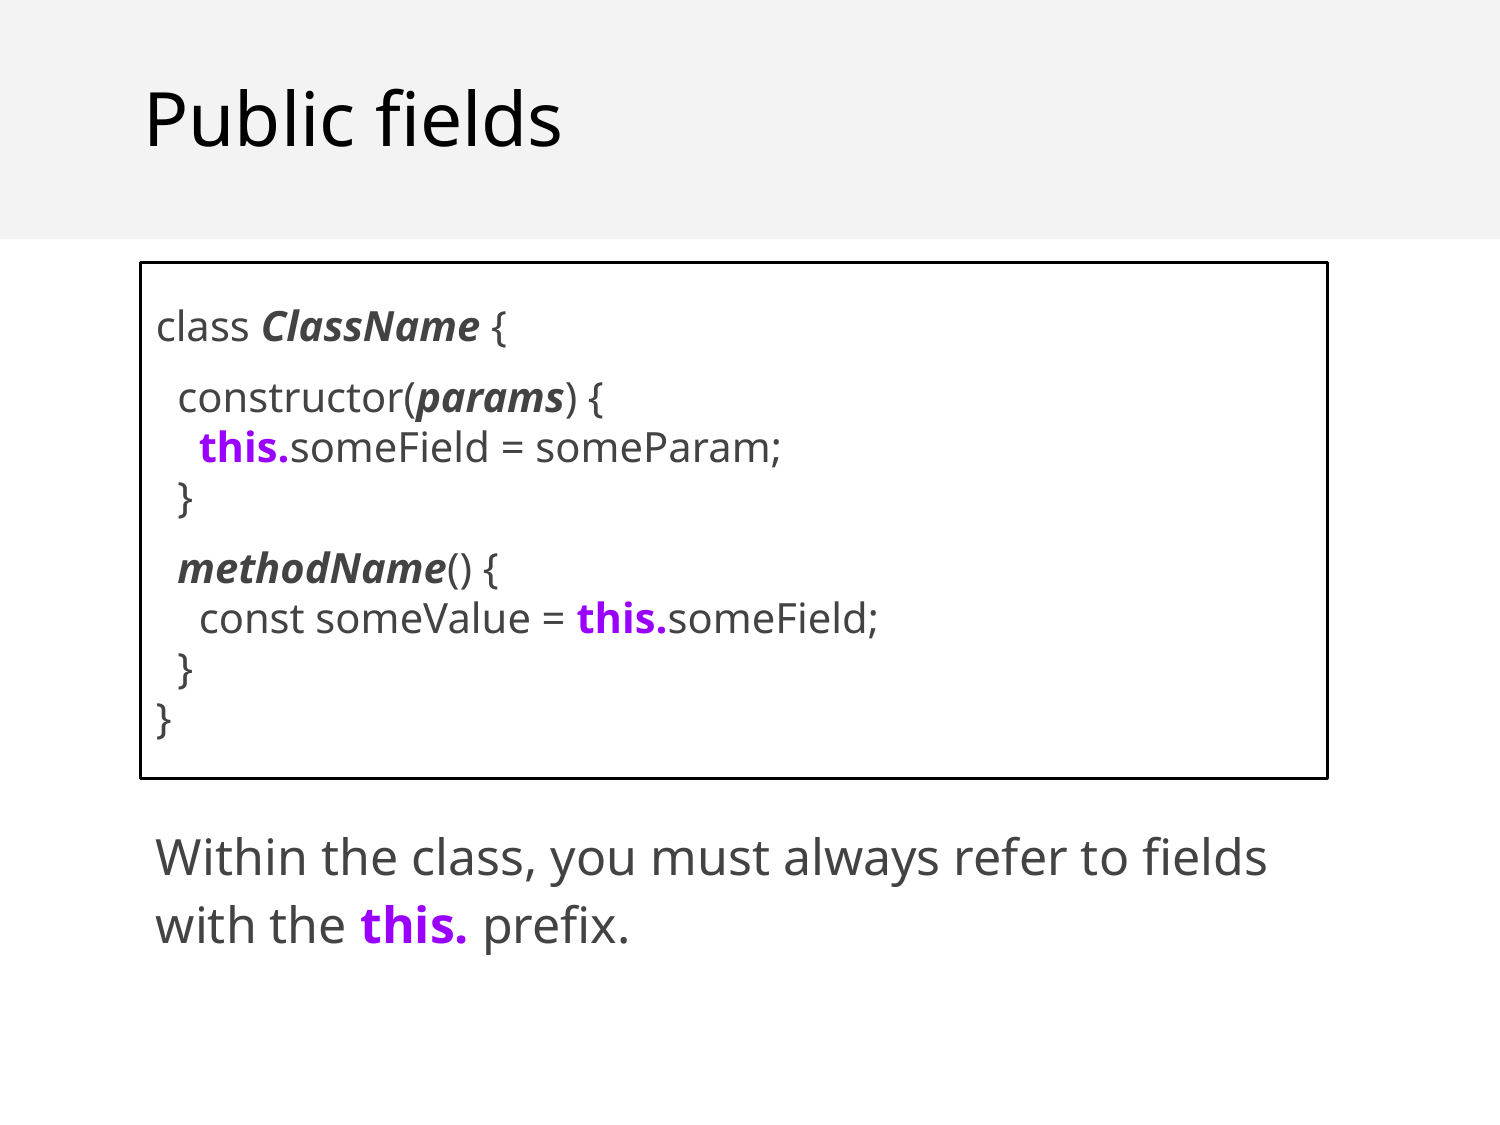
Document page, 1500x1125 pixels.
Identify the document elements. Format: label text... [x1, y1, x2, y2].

text_box class ClassName { constructor(params) { this.someField = someParam; } methodName() { const someValue = this.someField; } } [140, 262, 1328, 779]
list Within the class, you must always refer to fields with the this. prefix. [140, 800, 1328, 1066]
title Public fields [128, 56, 1372, 183]
